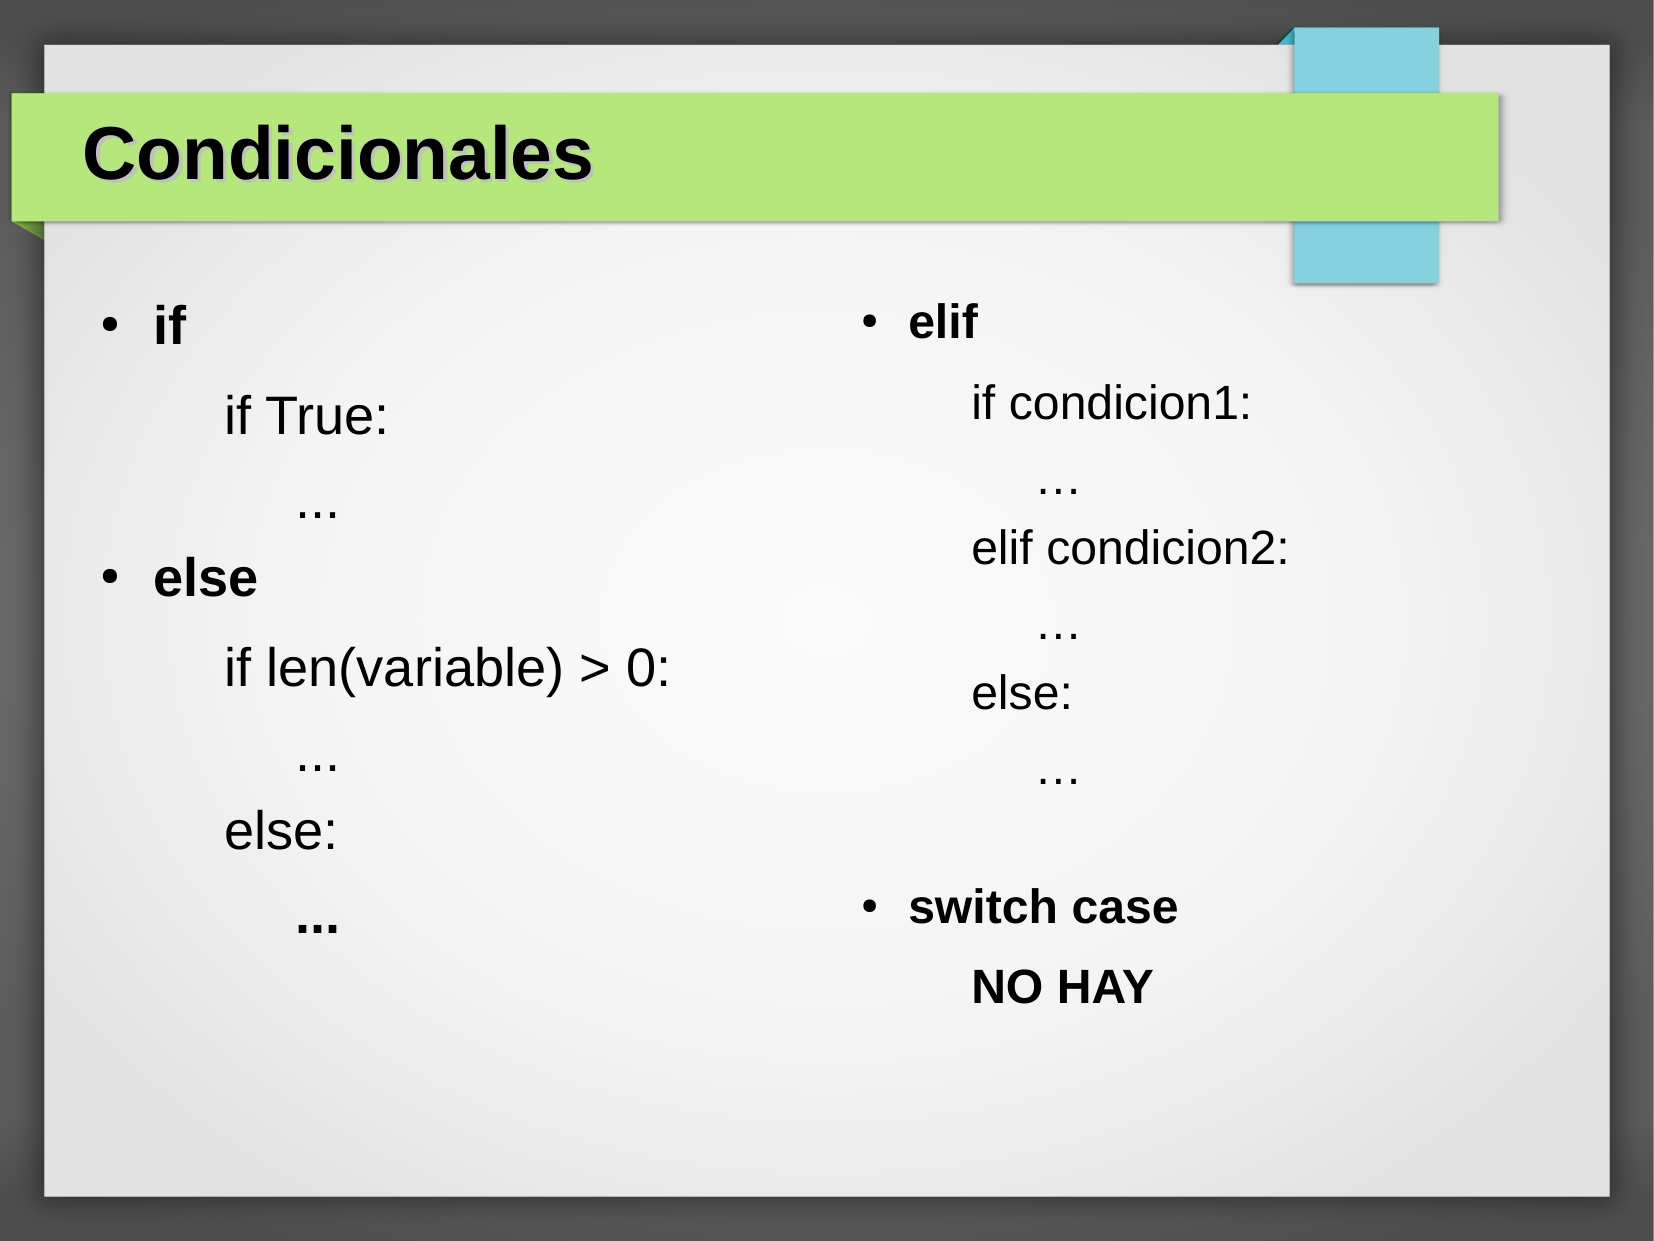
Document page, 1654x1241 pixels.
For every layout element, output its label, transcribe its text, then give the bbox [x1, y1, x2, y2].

list if if True: ... else if len(variable) > 0: ... else: ... [82, 295, 809, 1015]
title Condicionales [82, 94, 1264, 213]
list elif if condicion1: … elif condicion2: … else: … switch case NO HAY [845, 295, 1572, 1015]
picture [0, 0, 1654, 1241]
